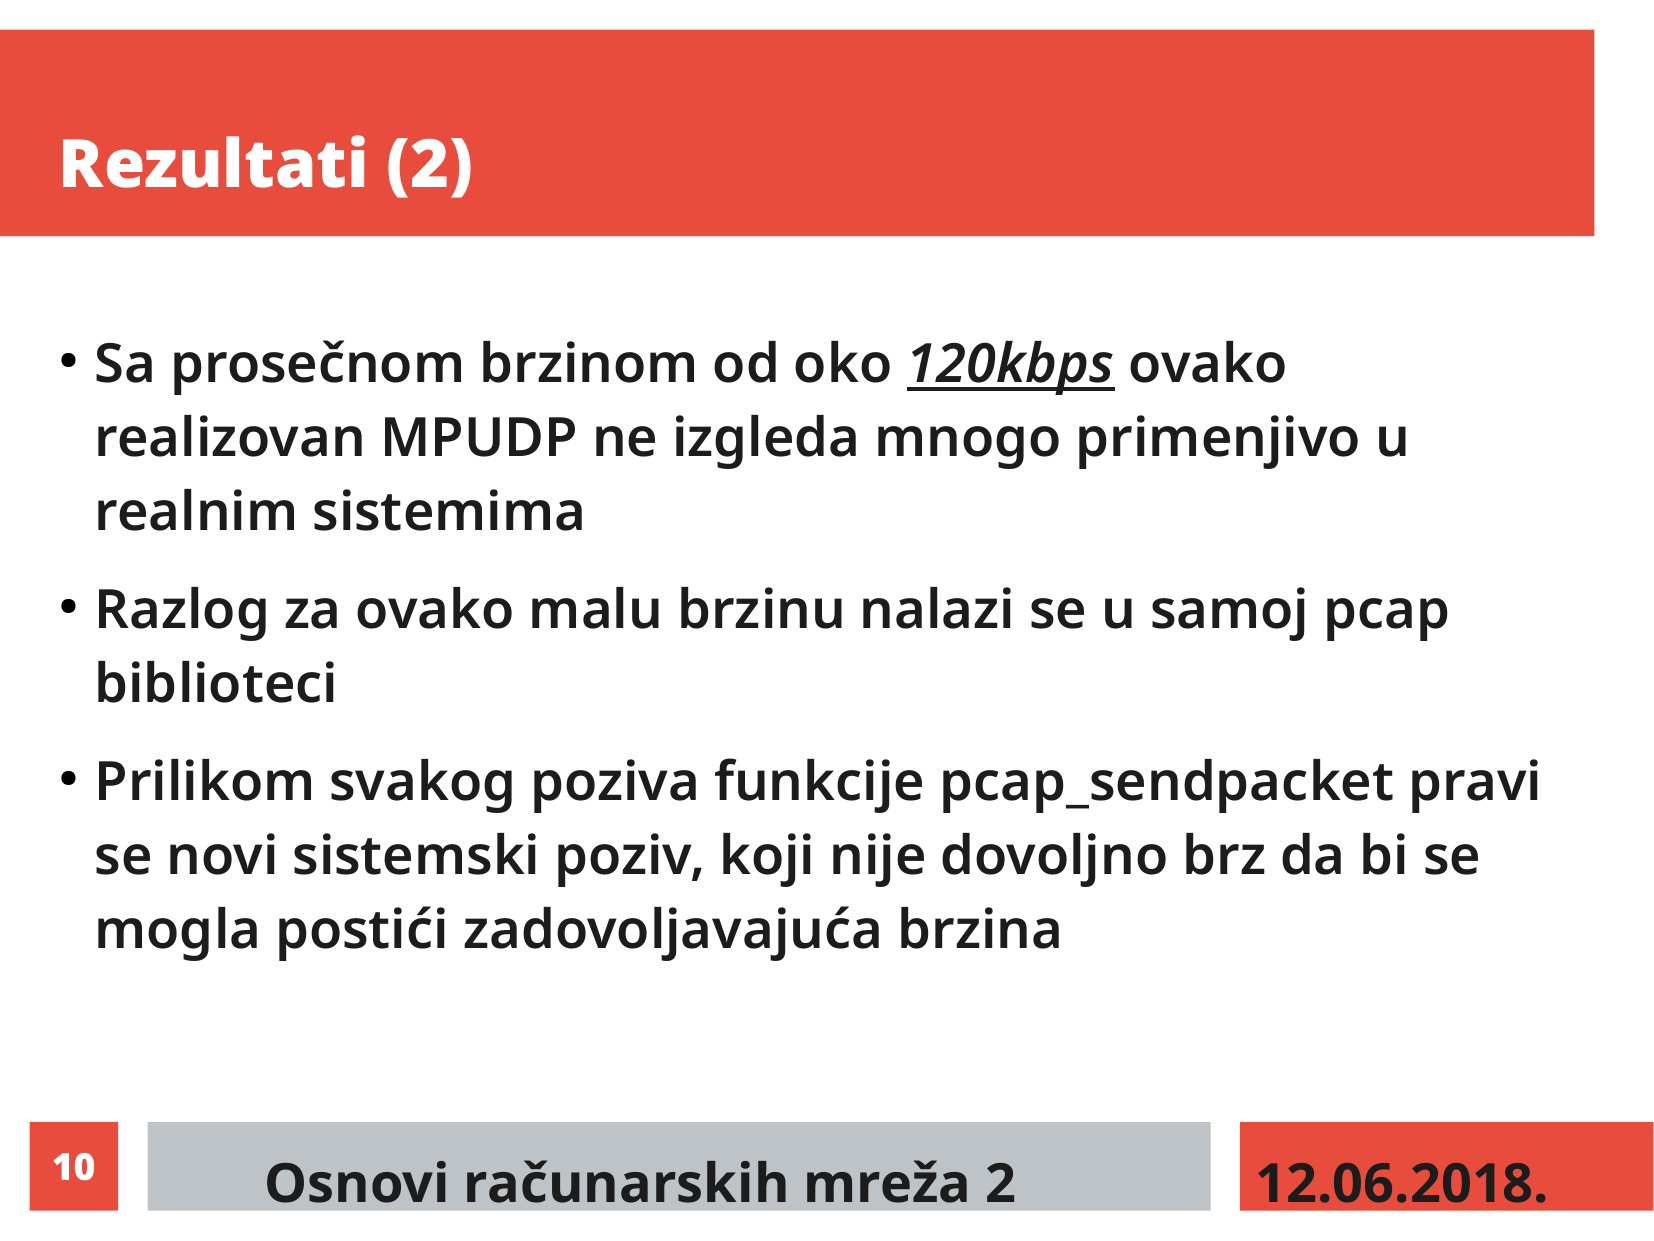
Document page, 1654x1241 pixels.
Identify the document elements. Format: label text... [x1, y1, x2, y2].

text_box 12.06.2018. [1255, 1145, 1633, 1220]
title Rezultati (2) [59, 59, 1595, 207]
text_box Osnovi računarskih mreža 2 [264, 1145, 1131, 1205]
list Sa prosečnom brzinom od oko 120kbps ovako realizovan MPUDP ne izgleda mnogo primenjivo u realnim sistemima Razlog za ovako malu brzinu nalazi se u samoj pcap biblioteci Prilikom svakog poziva funkcije pcap_sendpacket pravi se novi sistemski poziv, koji nije dovoljno brz da bi se mogla postići zadovoljavajuća brzina [59, 324, 1565, 1093]
